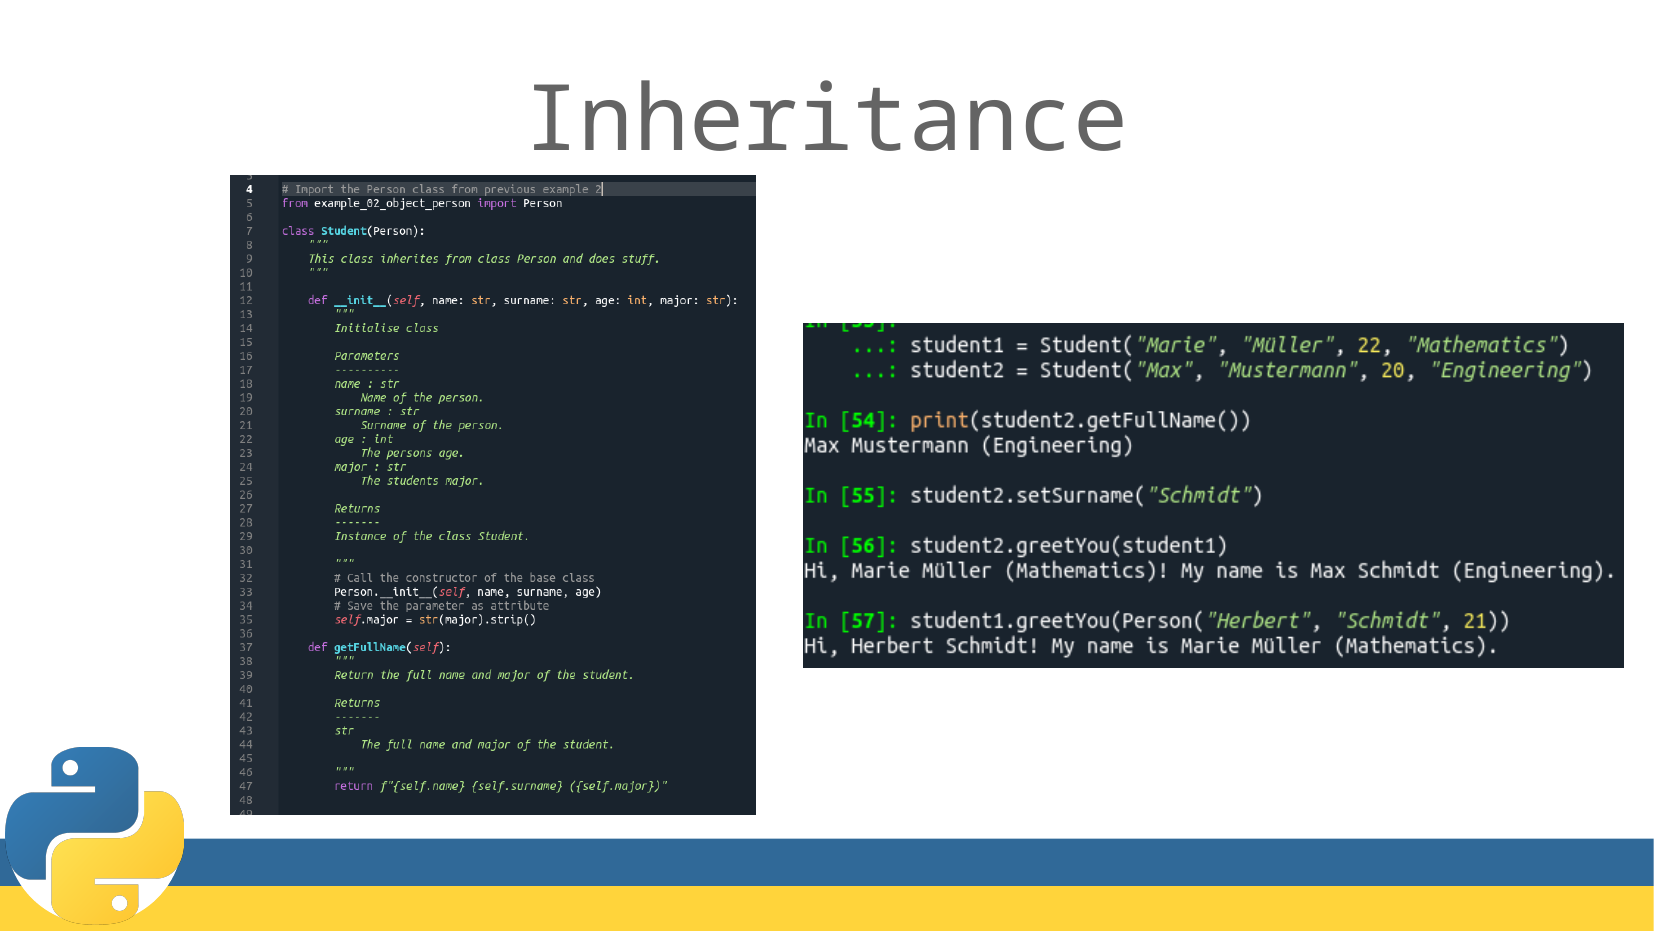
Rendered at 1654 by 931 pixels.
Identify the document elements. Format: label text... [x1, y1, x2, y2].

picture [5, 747, 184, 925]
picture [803, 323, 1624, 668]
picture [230, 175, 756, 815]
title Inheritance [82, 37, 1571, 193]
